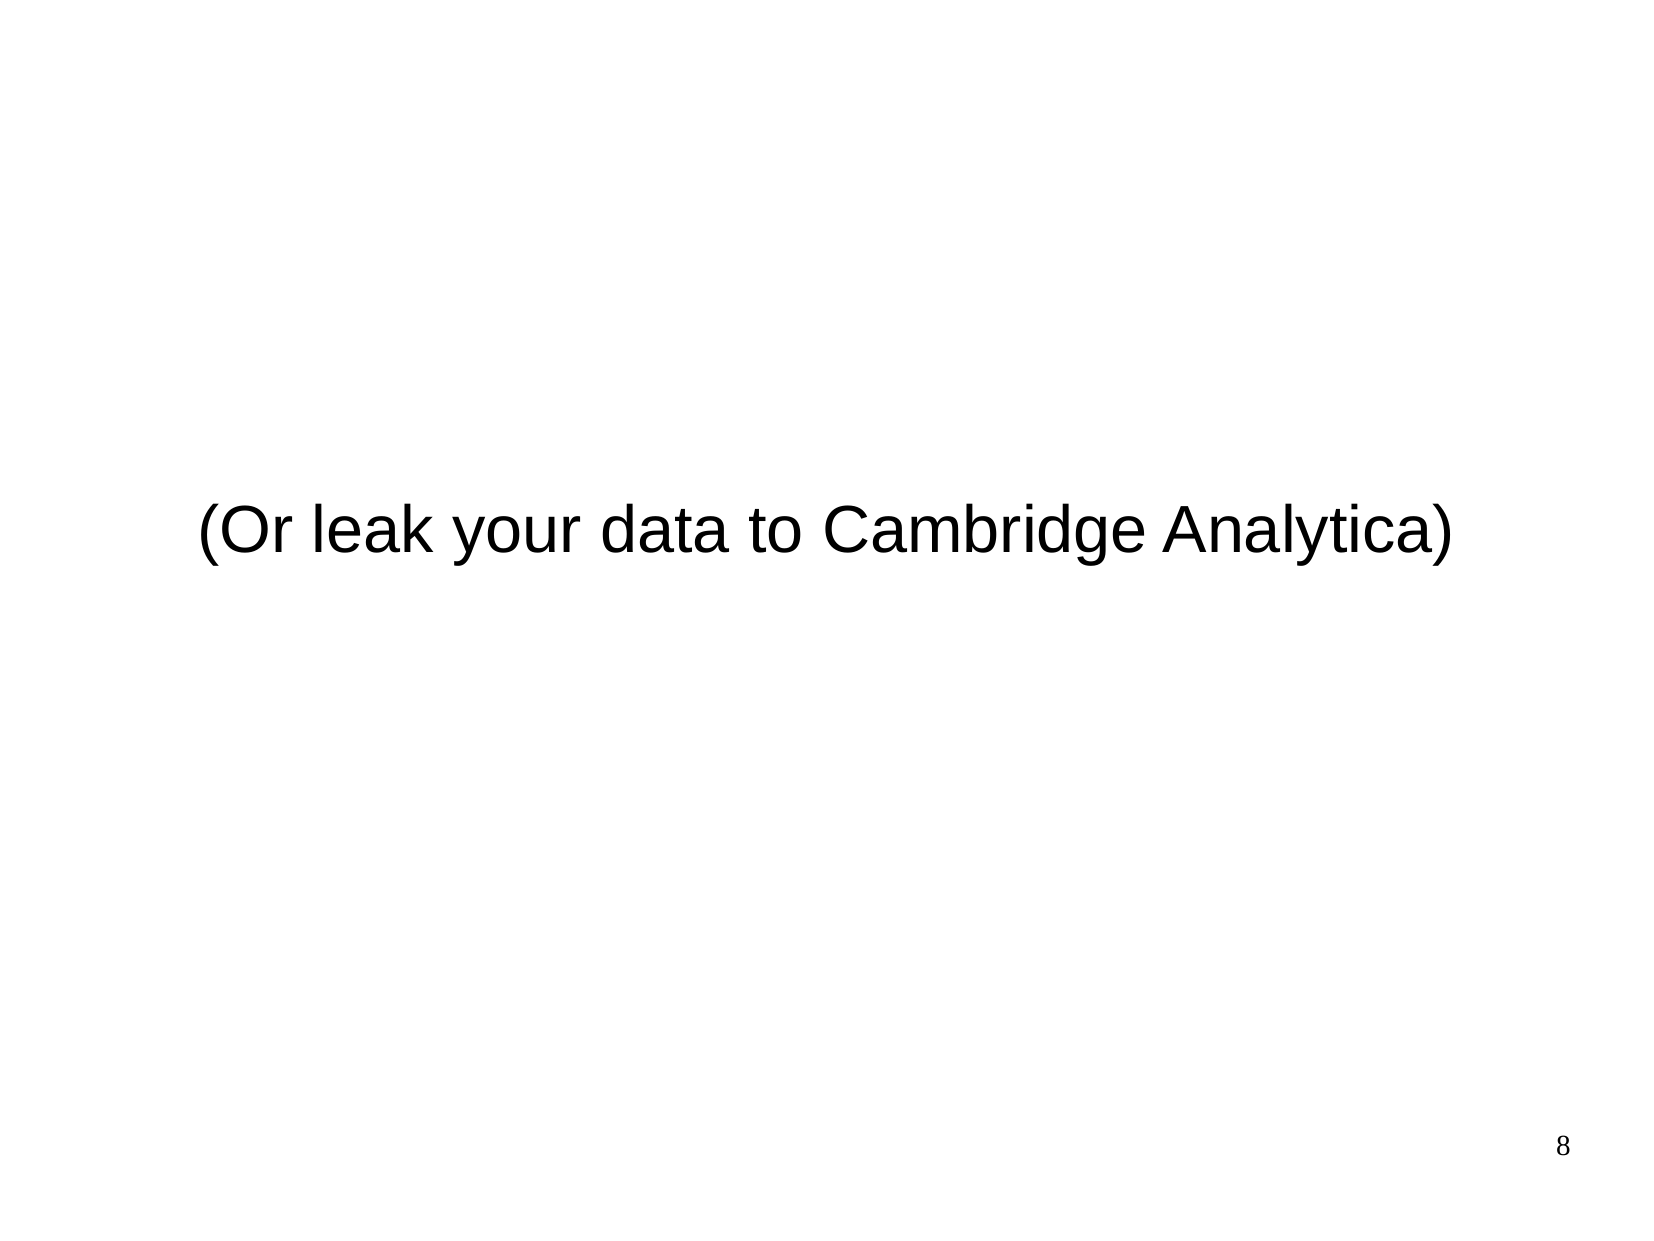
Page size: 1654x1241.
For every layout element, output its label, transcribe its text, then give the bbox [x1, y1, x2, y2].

subtitle (Or leak your data to Cambridge Analytica) [82, 49, 1571, 1010]
